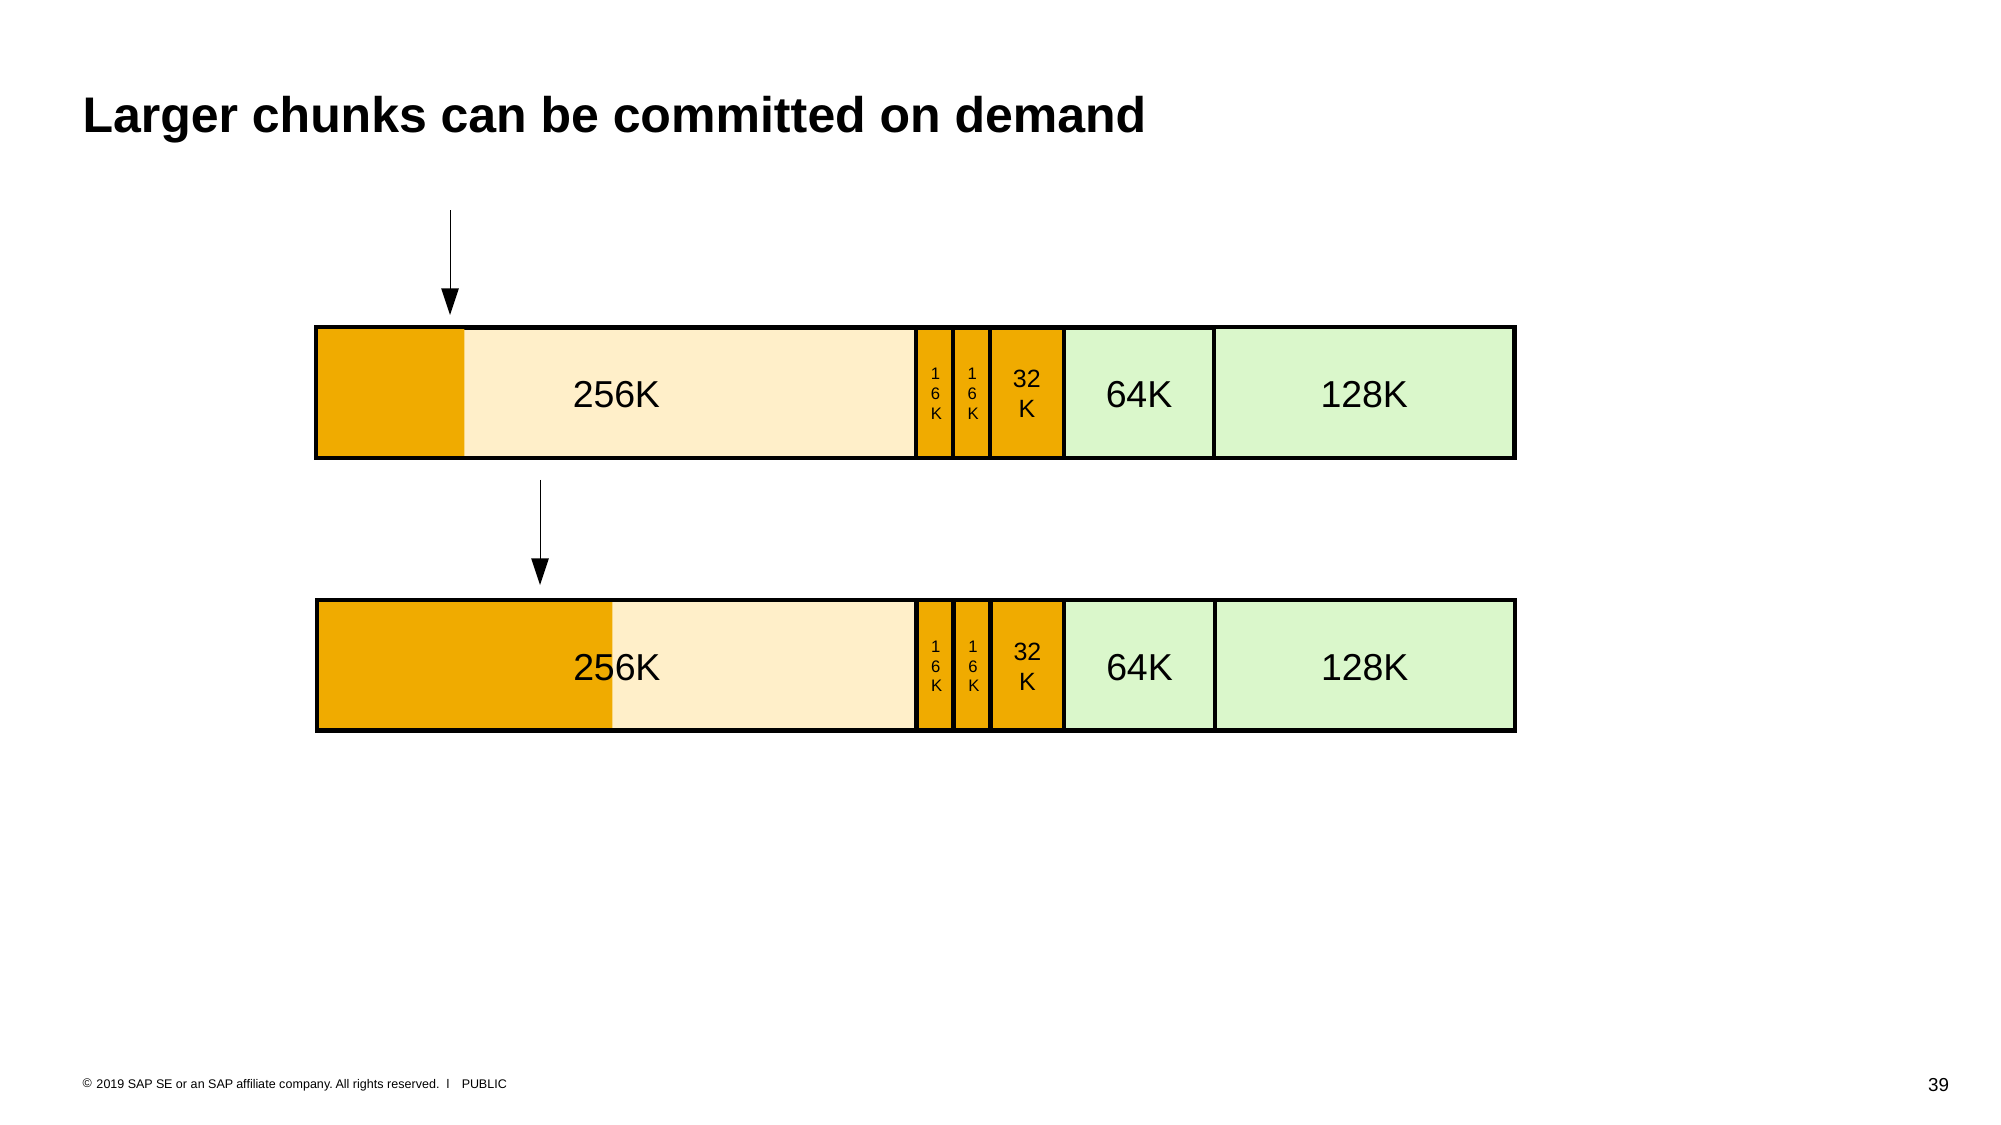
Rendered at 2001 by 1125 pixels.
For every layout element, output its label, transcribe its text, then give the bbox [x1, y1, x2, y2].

title Larger chunks can be committed on demand [82, 82, 1918, 144]
text_box 16K [952, 329, 990, 456]
text_box 64K [1064, 329, 1214, 456]
text_box 256K [465, 602, 916, 728]
text_box [319, 602, 465, 728]
text_box 256K [465, 329, 916, 456]
text_box 32K [991, 602, 1065, 728]
text_box 16K [916, 329, 952, 456]
text_box 128K [1214, 602, 1513, 728]
text_box 128K [1214, 329, 1512, 456]
text_box 64K [1065, 602, 1214, 728]
text_box [318, 329, 465, 456]
text_box 16K [916, 602, 953, 728]
text_box 32K [990, 329, 1064, 456]
text_box 16K [953, 602, 991, 728]
